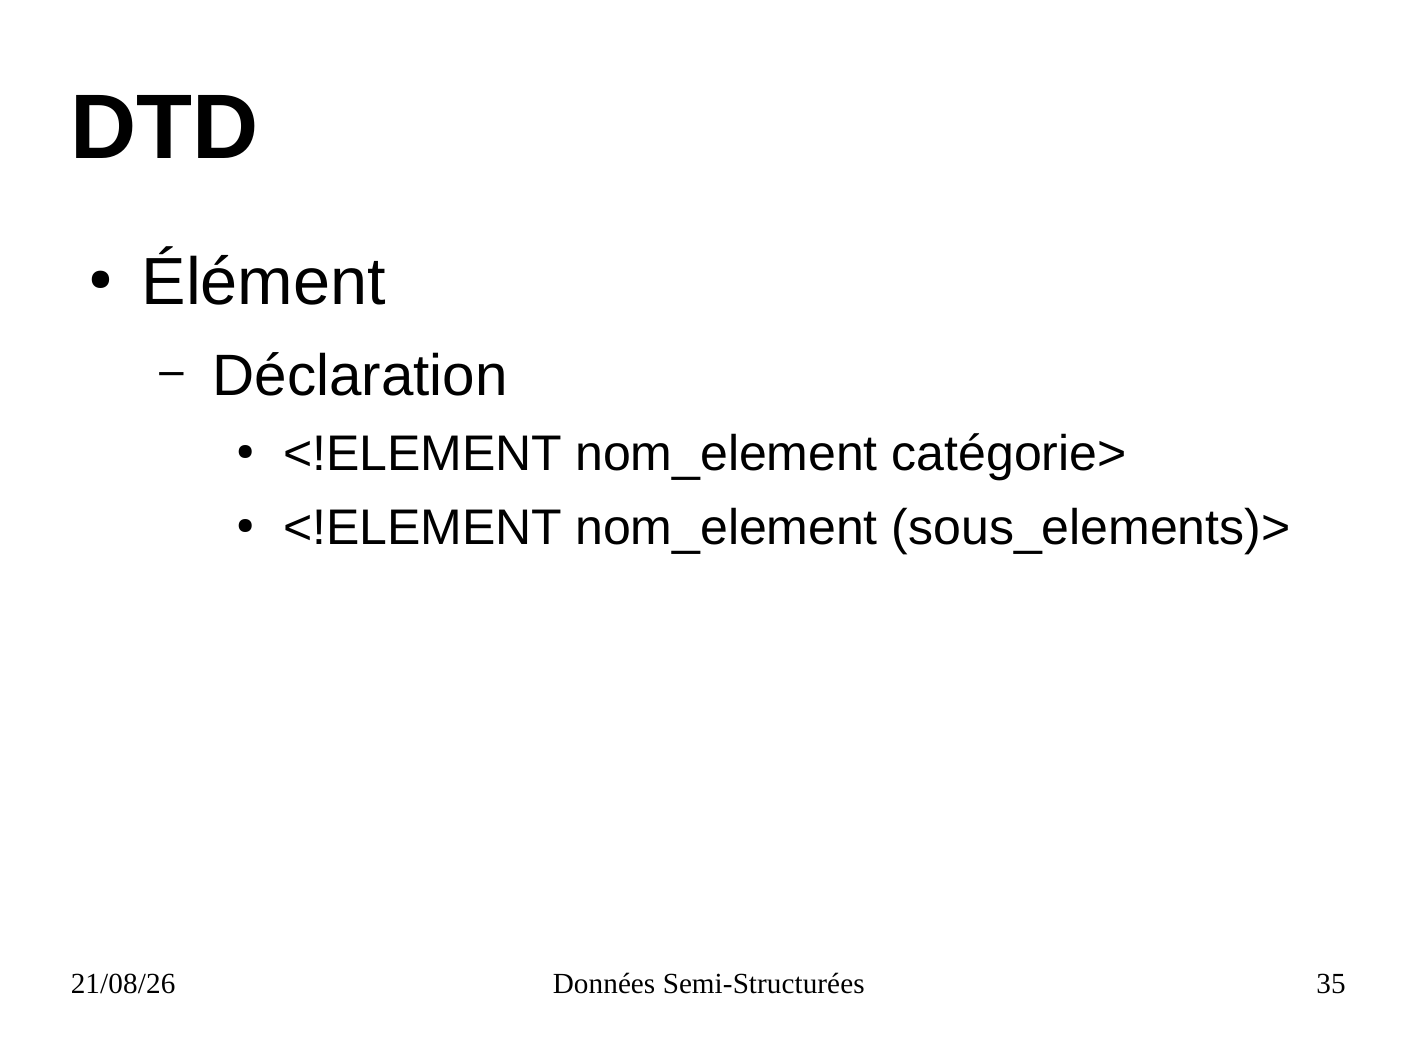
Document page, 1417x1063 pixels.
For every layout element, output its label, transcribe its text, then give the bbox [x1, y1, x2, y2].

list Élément Déclaration <!ELEMENT nom_element catégorie> <!ELEMENT nom_element (sous_elements)> [70, 244, 1346, 925]
title DTD [70, 42, 1346, 212]
